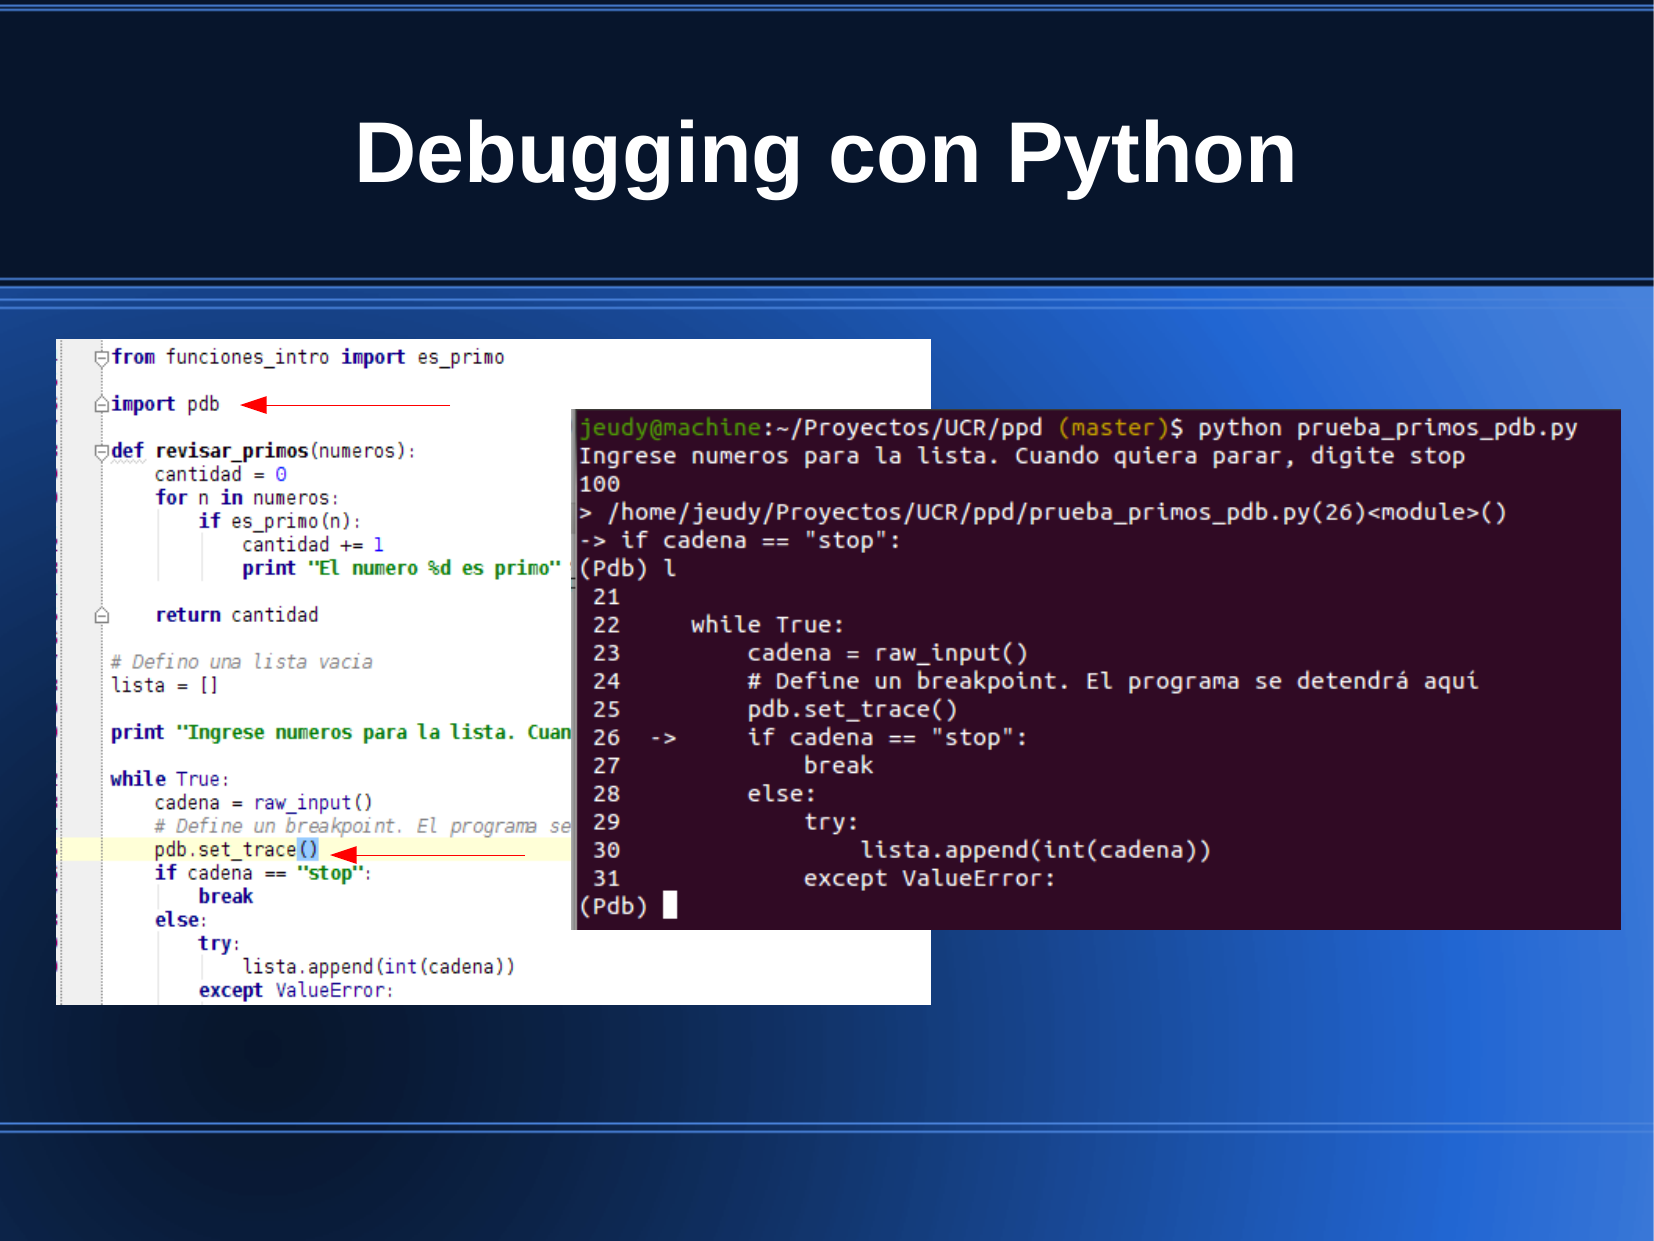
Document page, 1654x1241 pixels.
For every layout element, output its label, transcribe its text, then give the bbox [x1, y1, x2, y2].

title Debugging con Python [82, 49, 1571, 257]
picture [0, 0, 1654, 1241]
